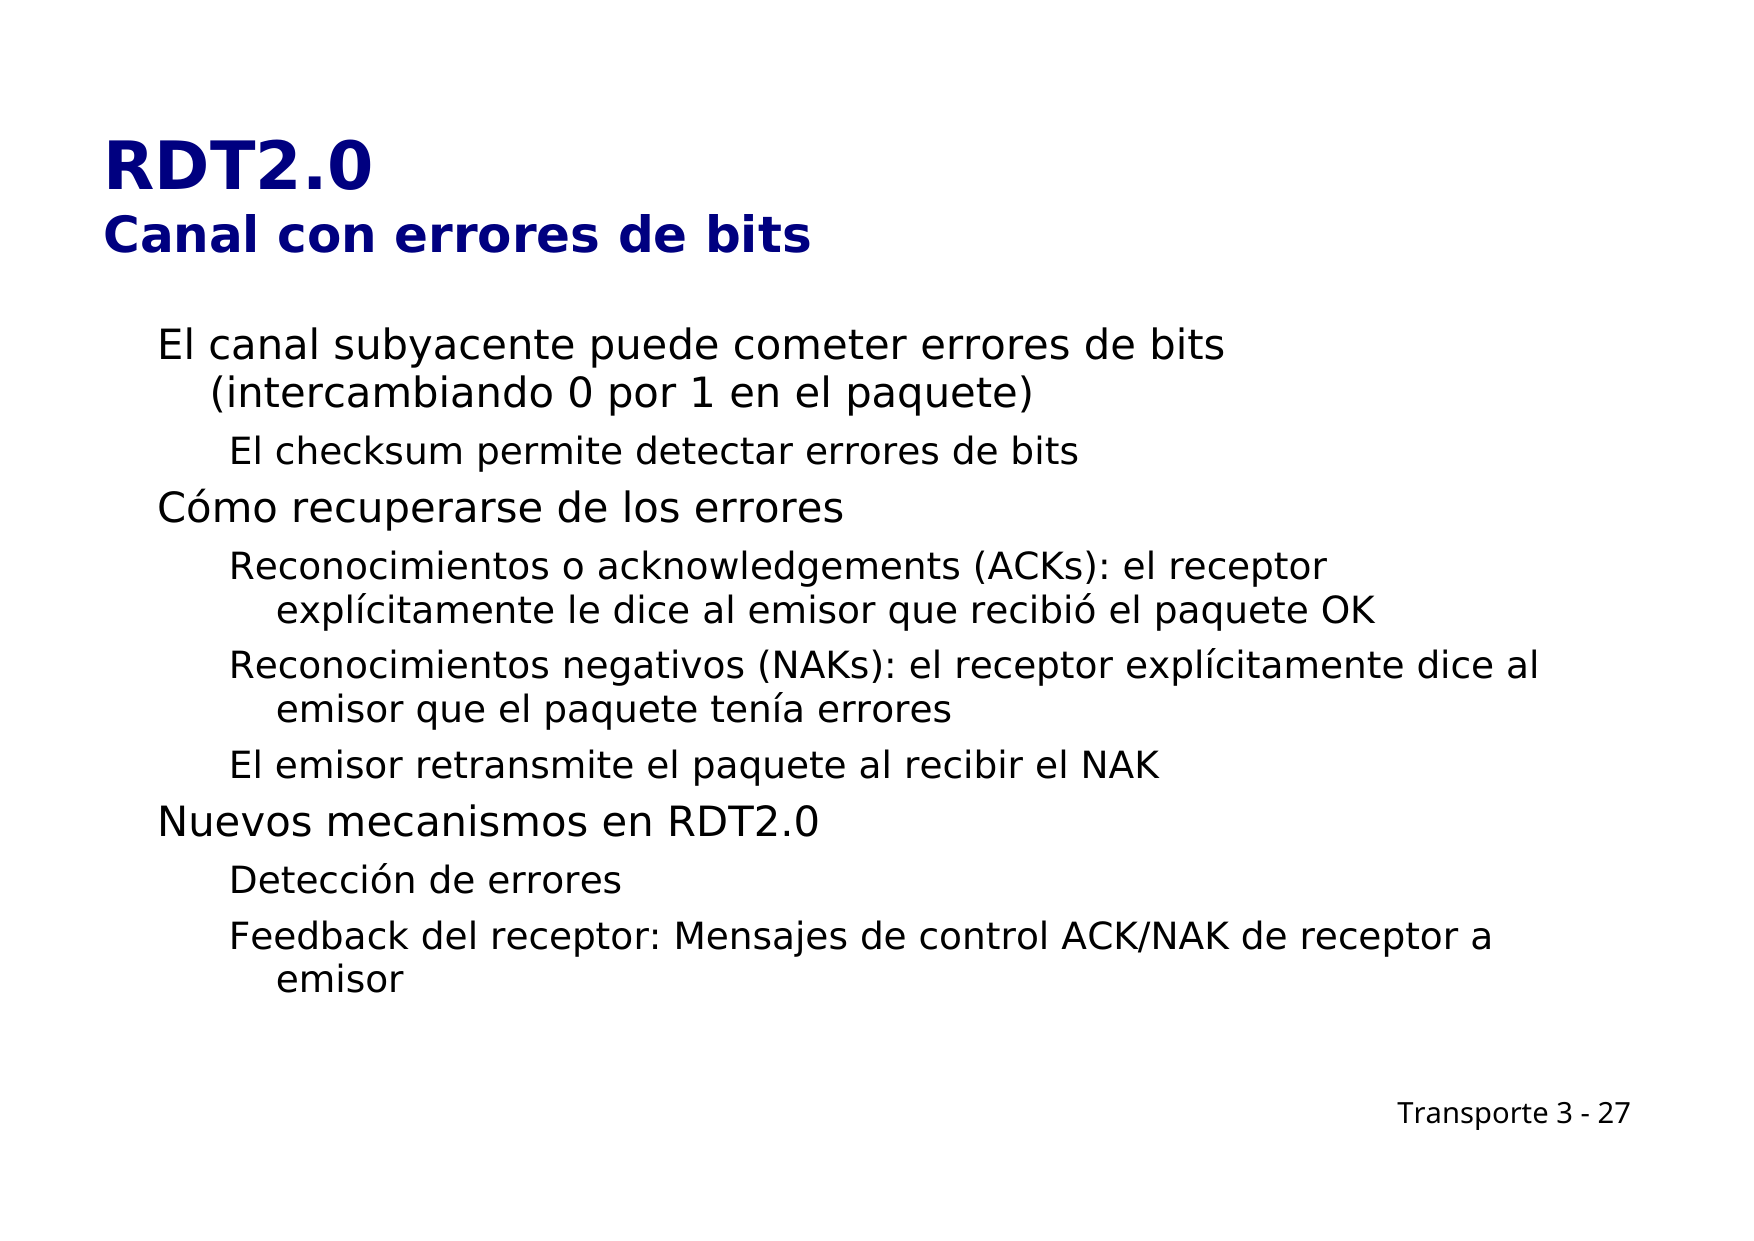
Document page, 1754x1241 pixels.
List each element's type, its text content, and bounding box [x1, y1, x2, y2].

list El canal subyacente puede cometer errores de bits (intercambiando 0 por 1 en el paquete) El checksum permite detectar errores de bits Cómo recuperarse de los errores Reconocimientos o acknowledgements (ACKs): el receptor explícitamente le dice al emisor que recibió el paquete OK Reconocimientos negativos (NAKs): el receptor explícitamente dice al emisor que el paquete tenía errores El emisor retransmite el paquete al recibir el NAK Nuevos mecanismos en RDT2.0 Detección de errores Feedback del receptor: Mensajes de control ACK/NAK de receptor a emisor [154, 320, 1546, 1002]
title RDT2.0 Canal con errores de bits [88, 87, 1654, 305]
